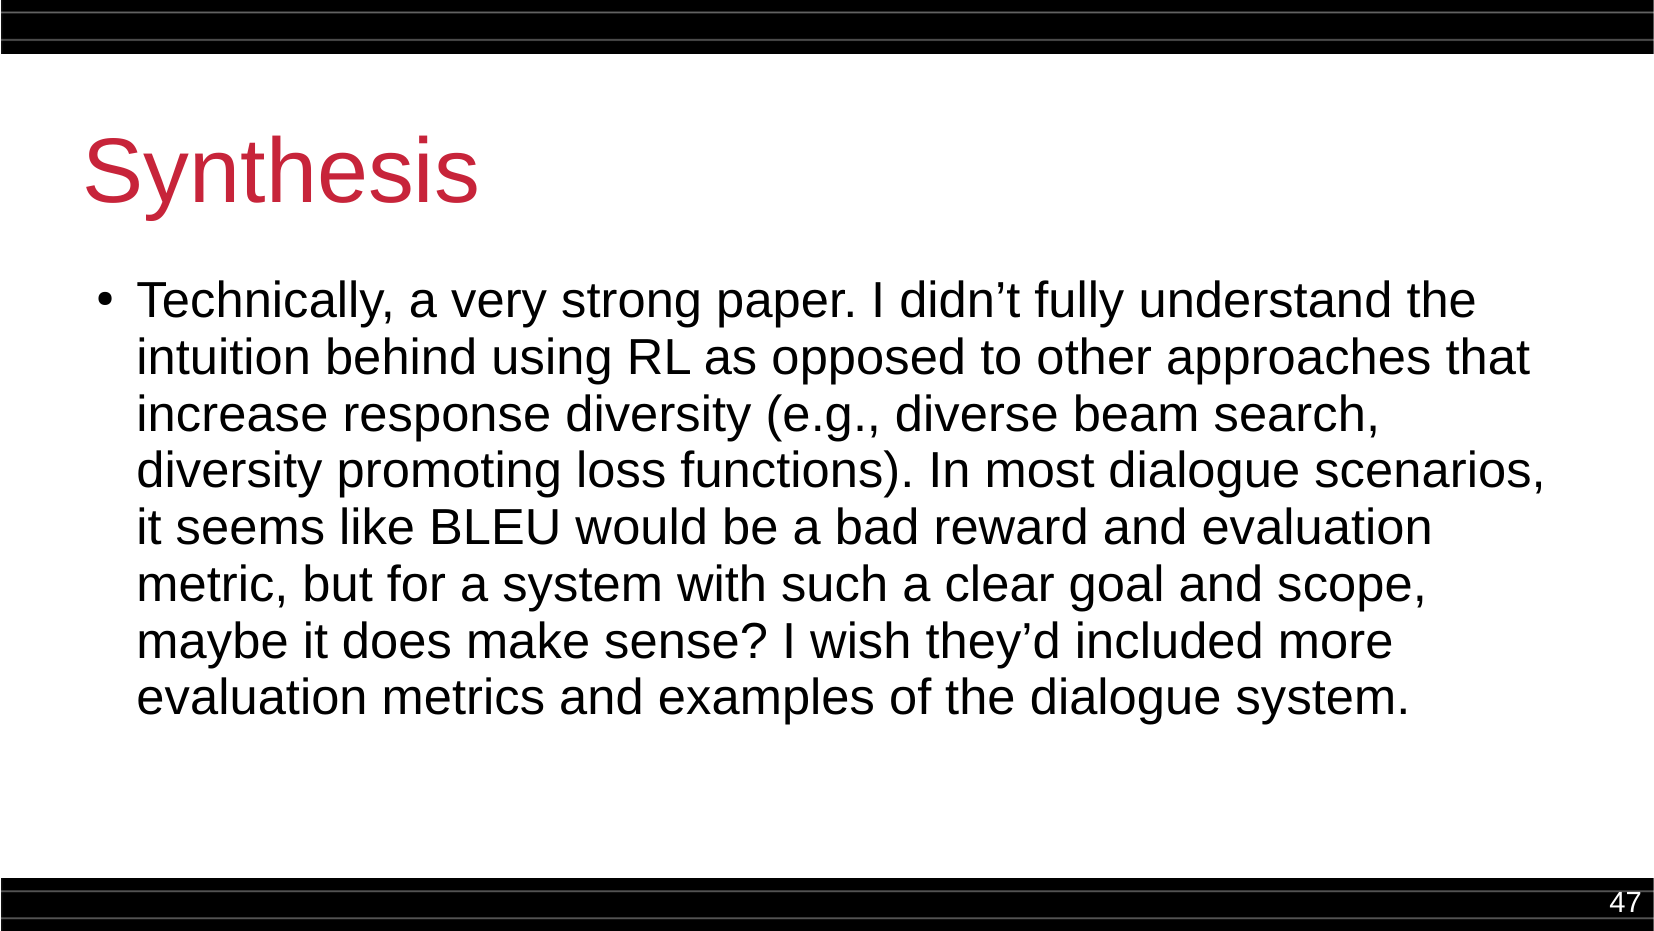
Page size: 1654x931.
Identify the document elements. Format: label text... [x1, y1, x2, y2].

picture [1, 878, 1654, 931]
picture [1, 0, 1654, 54]
title Synthesis [82, 92, 1571, 249]
list Technically, a very strong paper. I didn’t fully understand the intuition behind using RL as opposed to other approaches that increase response diversity (e.g., diverse beam search, diversity promoting loss functions). In most dialogue scenarios, it seems like BLEU would be a bad reward and evaluation metric, but for a system with such a clear goal and scope, maybe it does make sense? I wish they’d included more evaluation metrics and examples of the dialogue system. [82, 271, 1571, 758]
